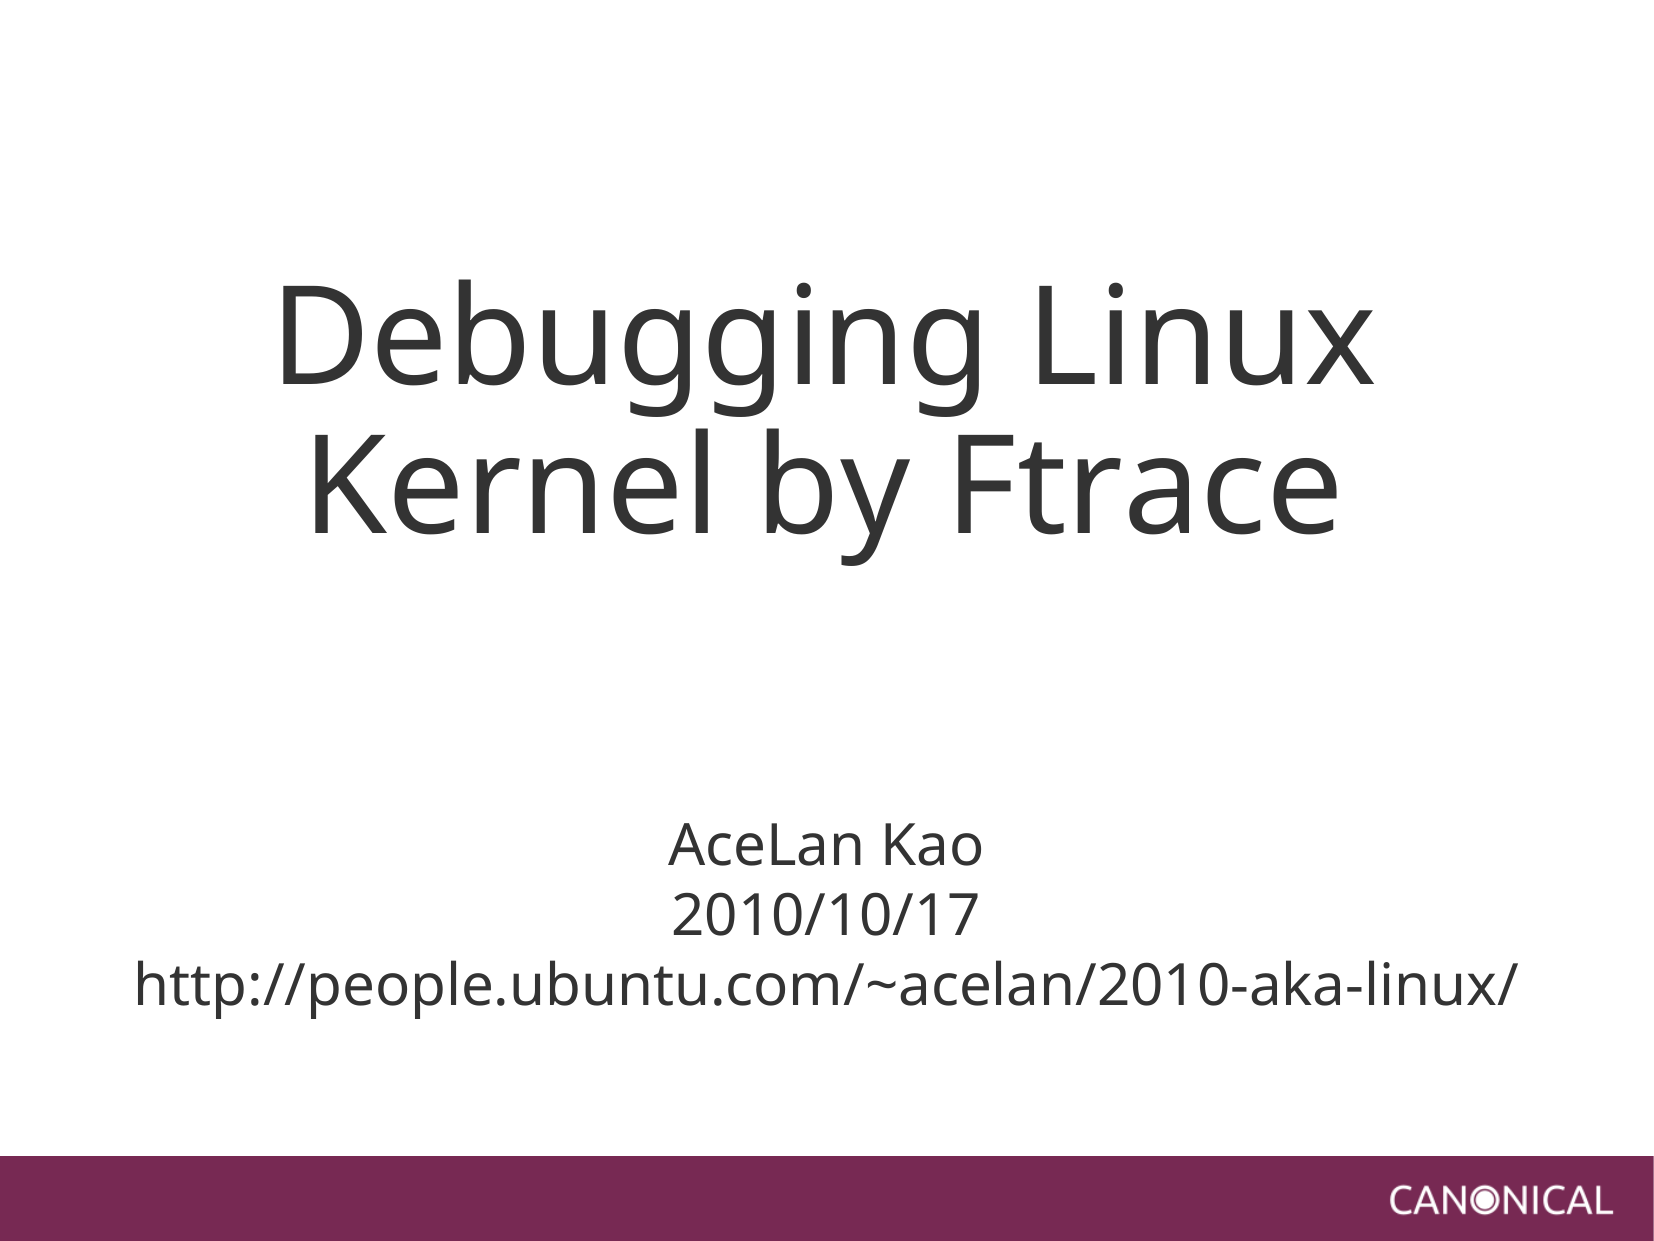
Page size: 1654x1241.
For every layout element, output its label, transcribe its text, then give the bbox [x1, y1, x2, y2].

list AceLan Kao 2010/10/17 http://people.ubuntu.com/~acelan/2010-aka-linux/ [117, 799, 1536, 1030]
title Debugging Linux Kernel by Ftrace [45, 129, 1602, 572]
picture [0, 1156, 1654, 1241]
